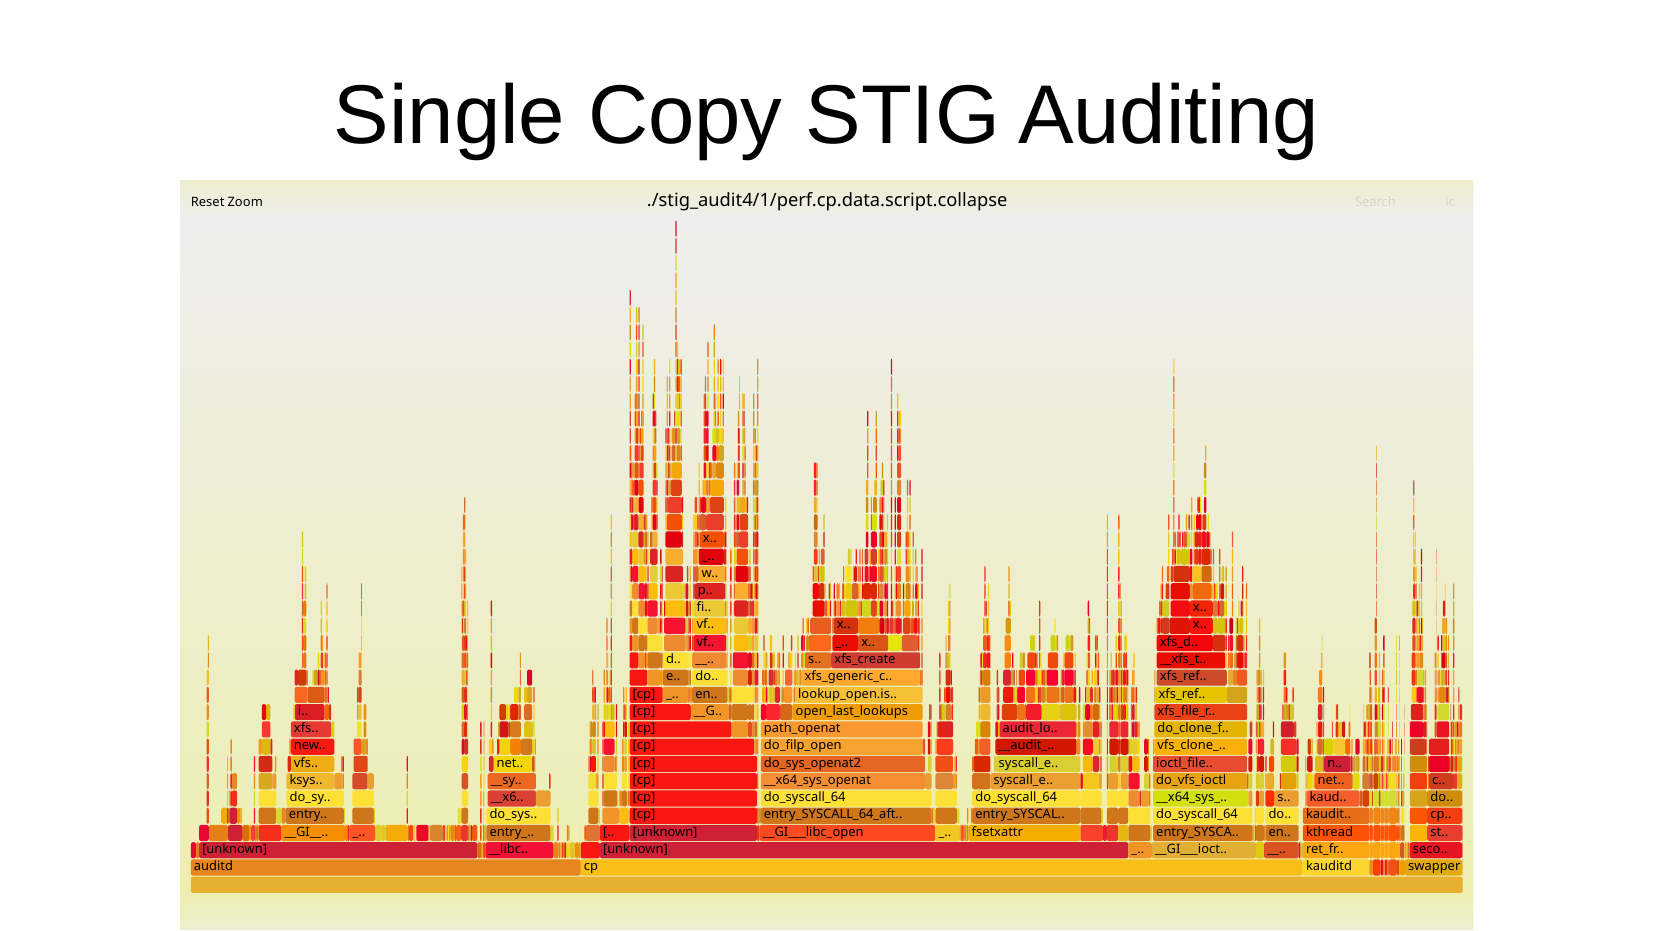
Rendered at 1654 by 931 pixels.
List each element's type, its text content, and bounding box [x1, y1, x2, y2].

title Single Copy STIG Auditing [82, 37, 1571, 193]
picture [179, 180, 1475, 931]
